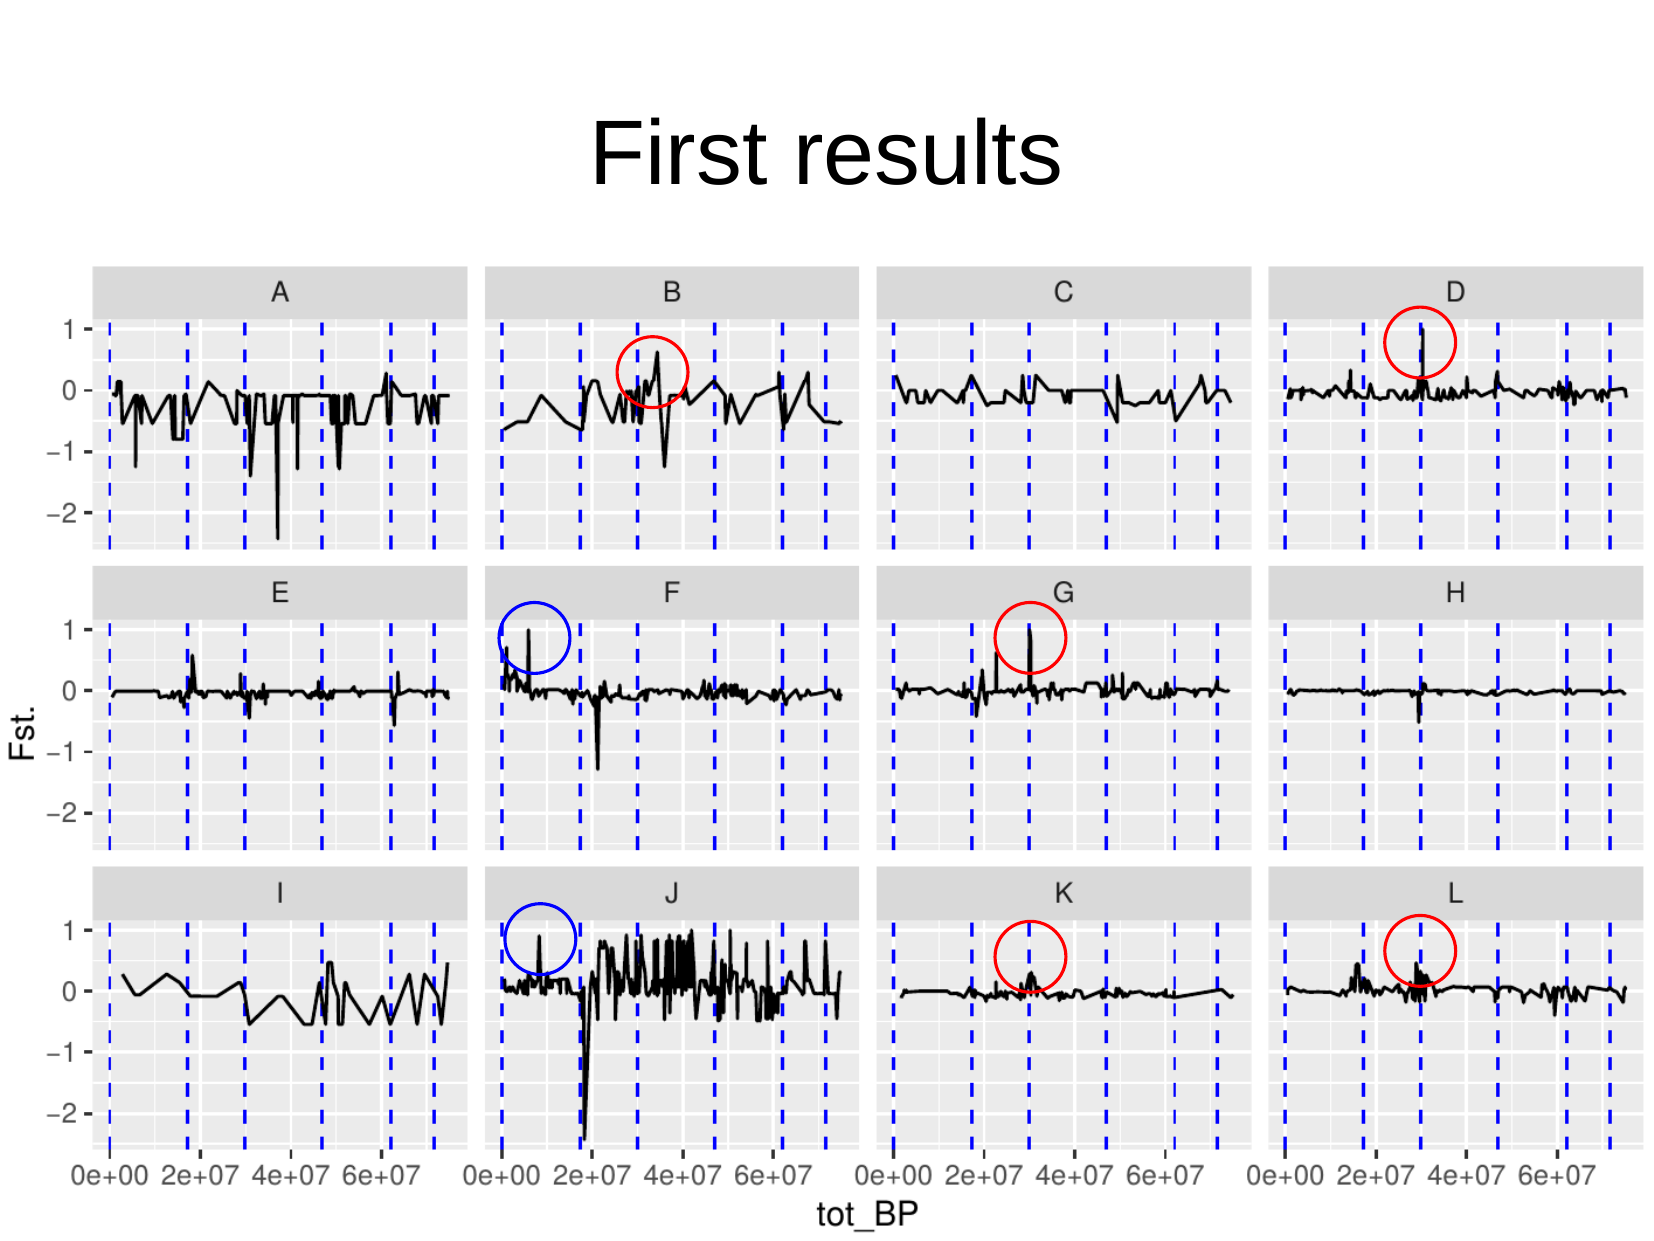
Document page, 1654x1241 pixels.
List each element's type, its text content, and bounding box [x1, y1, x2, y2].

picture [0, 256, 1654, 1235]
title First results [82, 49, 1571, 256]
